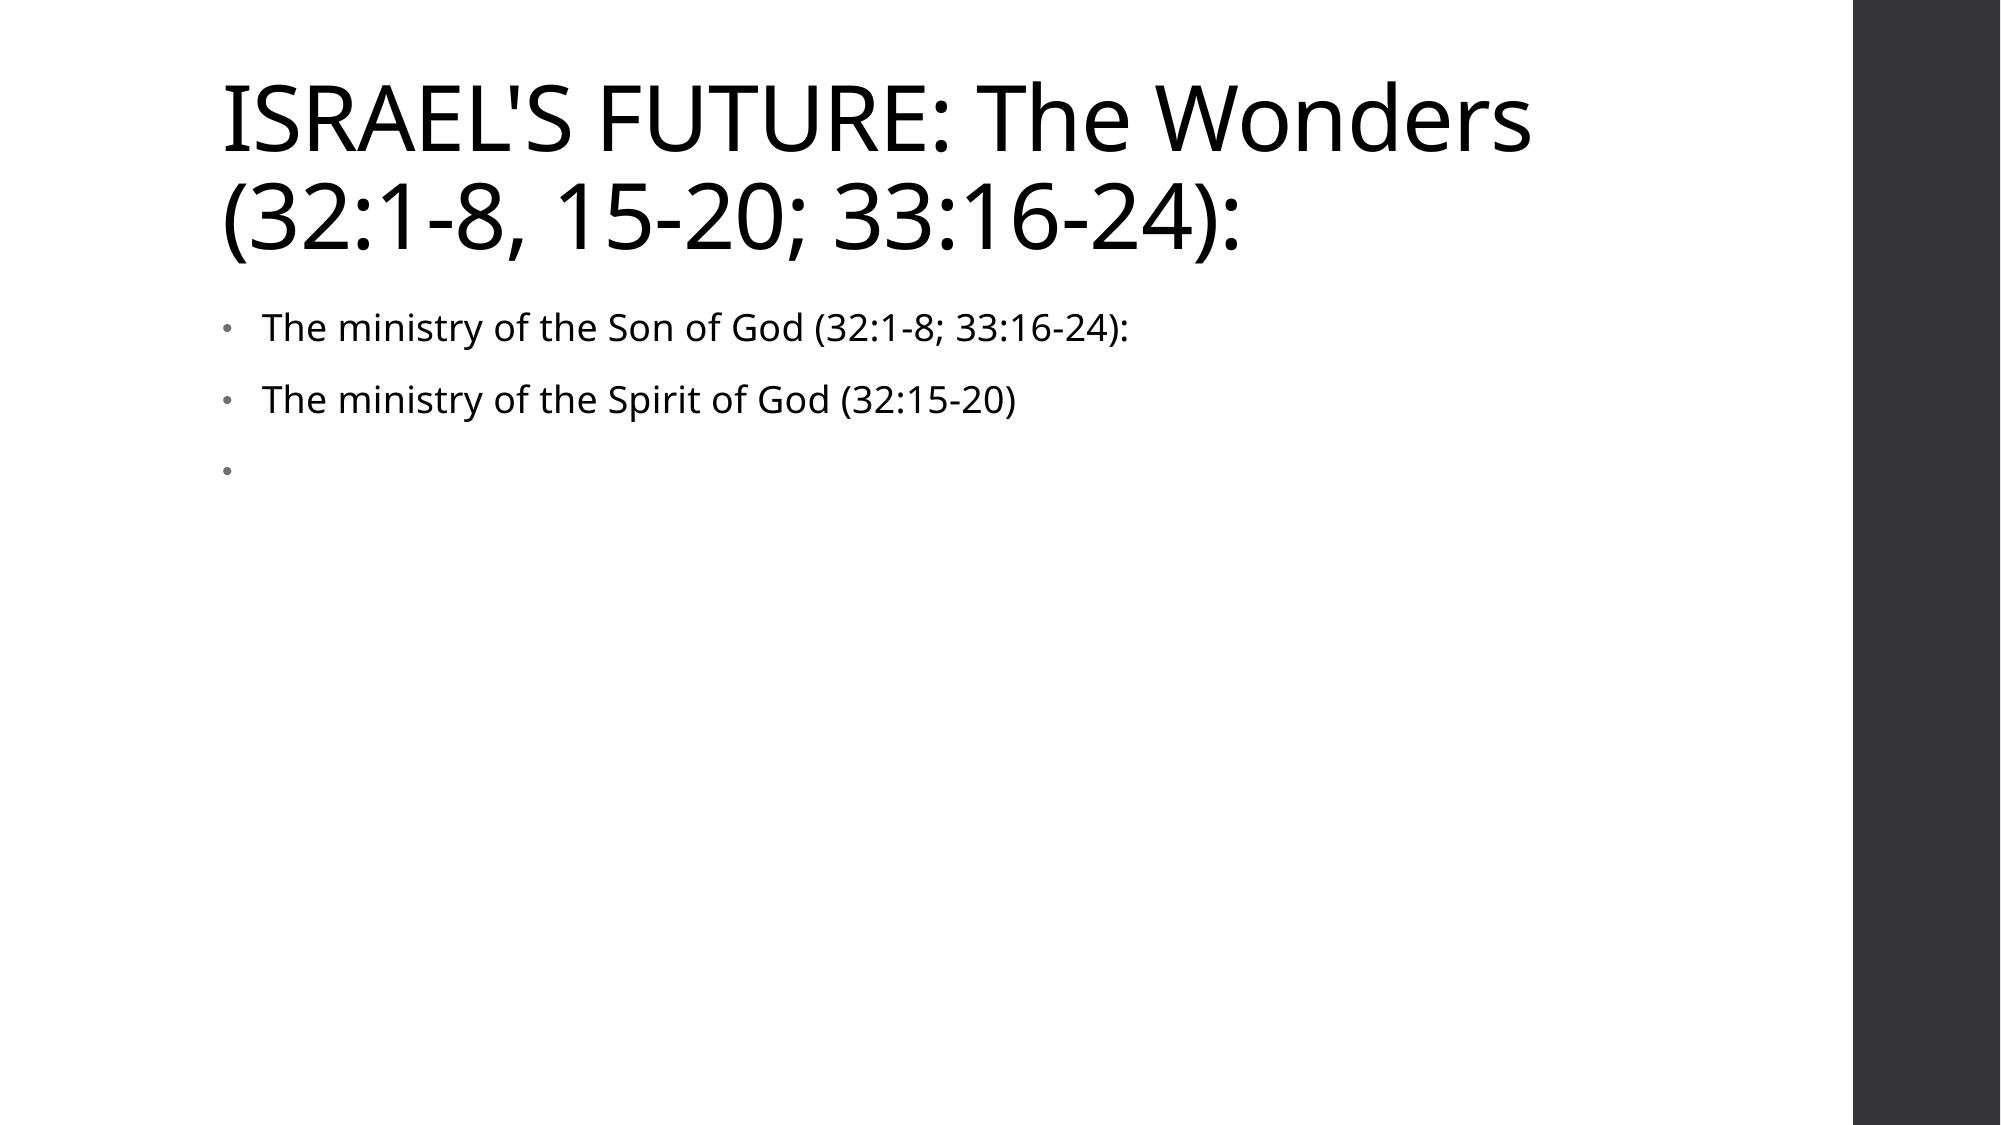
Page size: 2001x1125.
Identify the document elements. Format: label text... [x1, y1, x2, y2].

title ISRAEL'S FUTURE: The Wonders (32:1-8, 15-20; 33:16-24): [206, 60, 1797, 278]
list The ministry of the Son of God (32:1-8; 33:16-24): The ministry of the Spirit of God (32:15-20) [206, 299, 1617, 1014]
